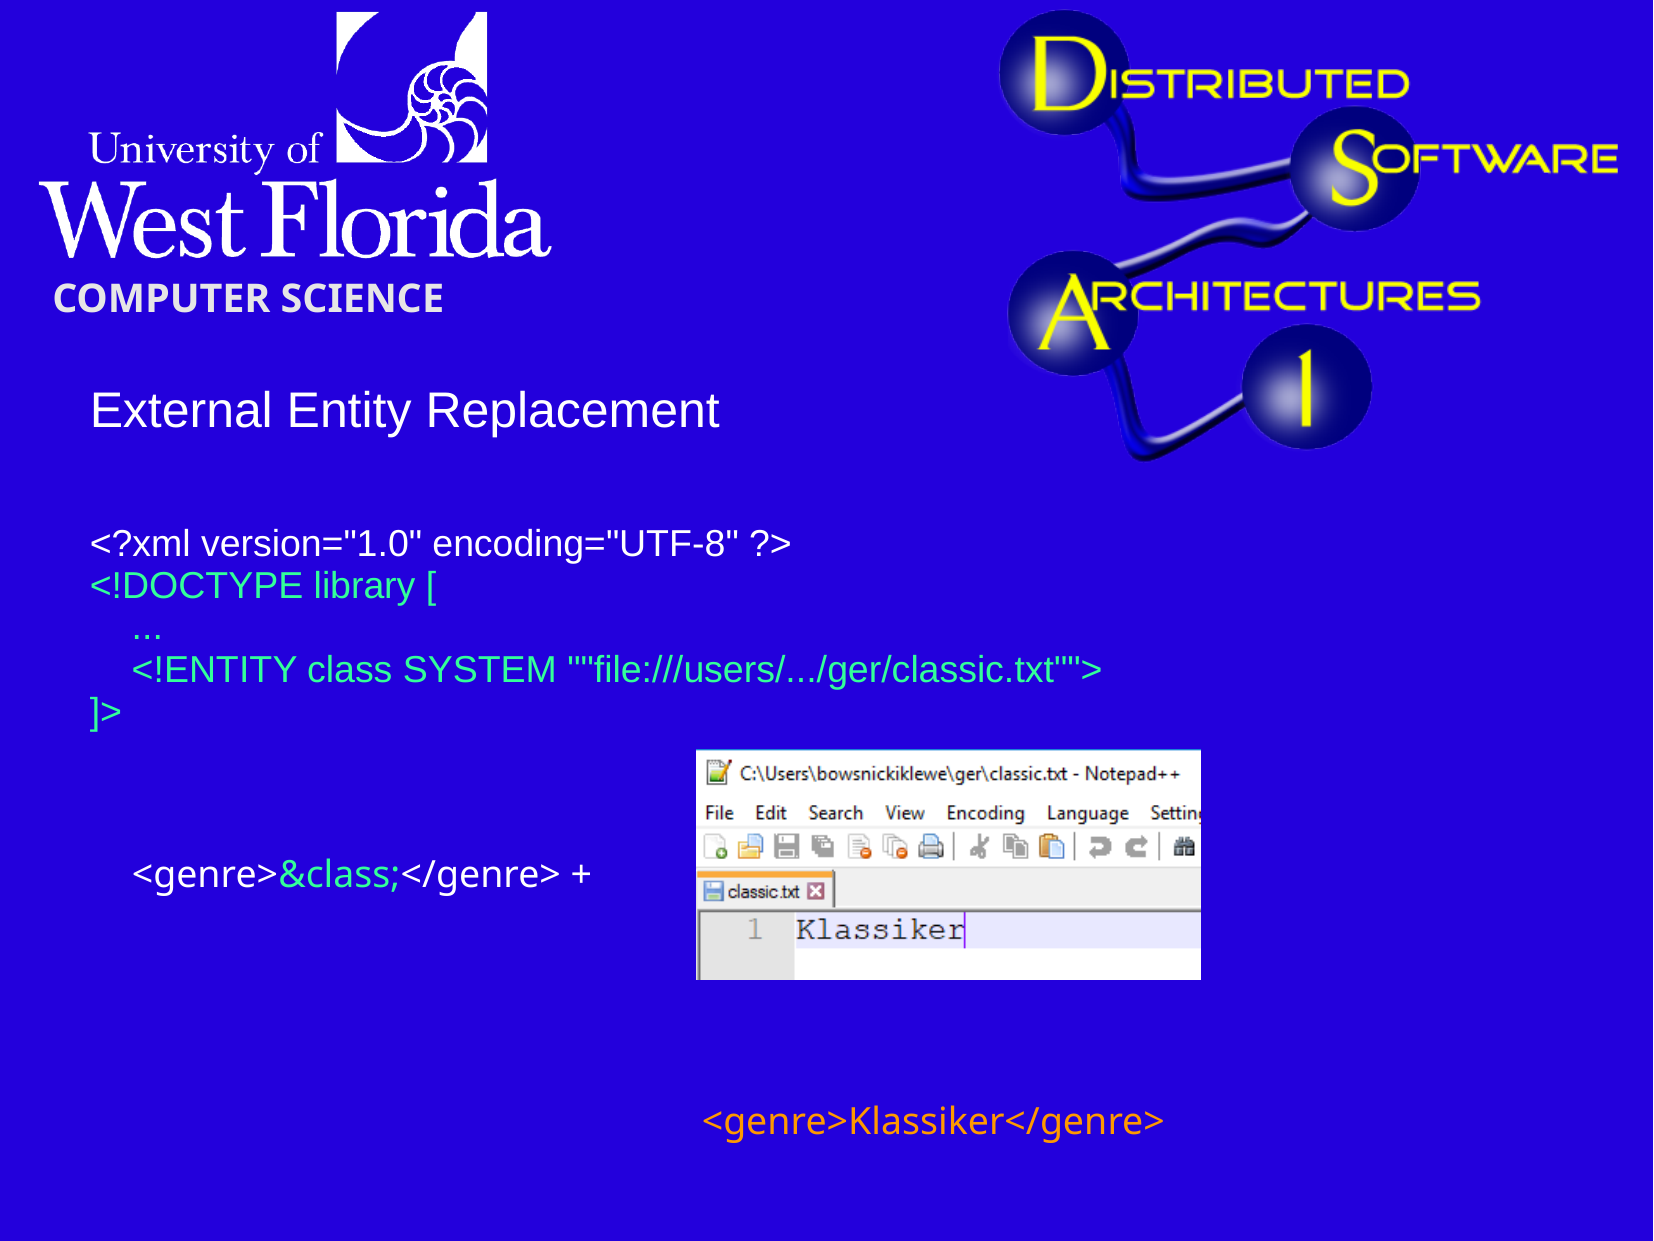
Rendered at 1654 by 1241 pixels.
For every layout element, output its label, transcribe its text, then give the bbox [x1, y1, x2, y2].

text_box <genre>Klassiker</genre> [687, 1087, 1276, 1193]
text_box <genre>&class;</genre> + [117, 839, 696, 946]
picture [910, 0, 1653, 506]
picture [696, 749, 1201, 980]
text_box External Entity Replacement <?xml version="1.0" encoding="UTF-8" ?> <!DOCTYPE library [ ... <!ENTITY class SYSTEM ""file:///users/.../ger/classic.txt""> ]> [75, 375, 1290, 800]
text_box COMPUTER SCIENCE [37, 262, 563, 334]
picture [37, 0, 559, 262]
